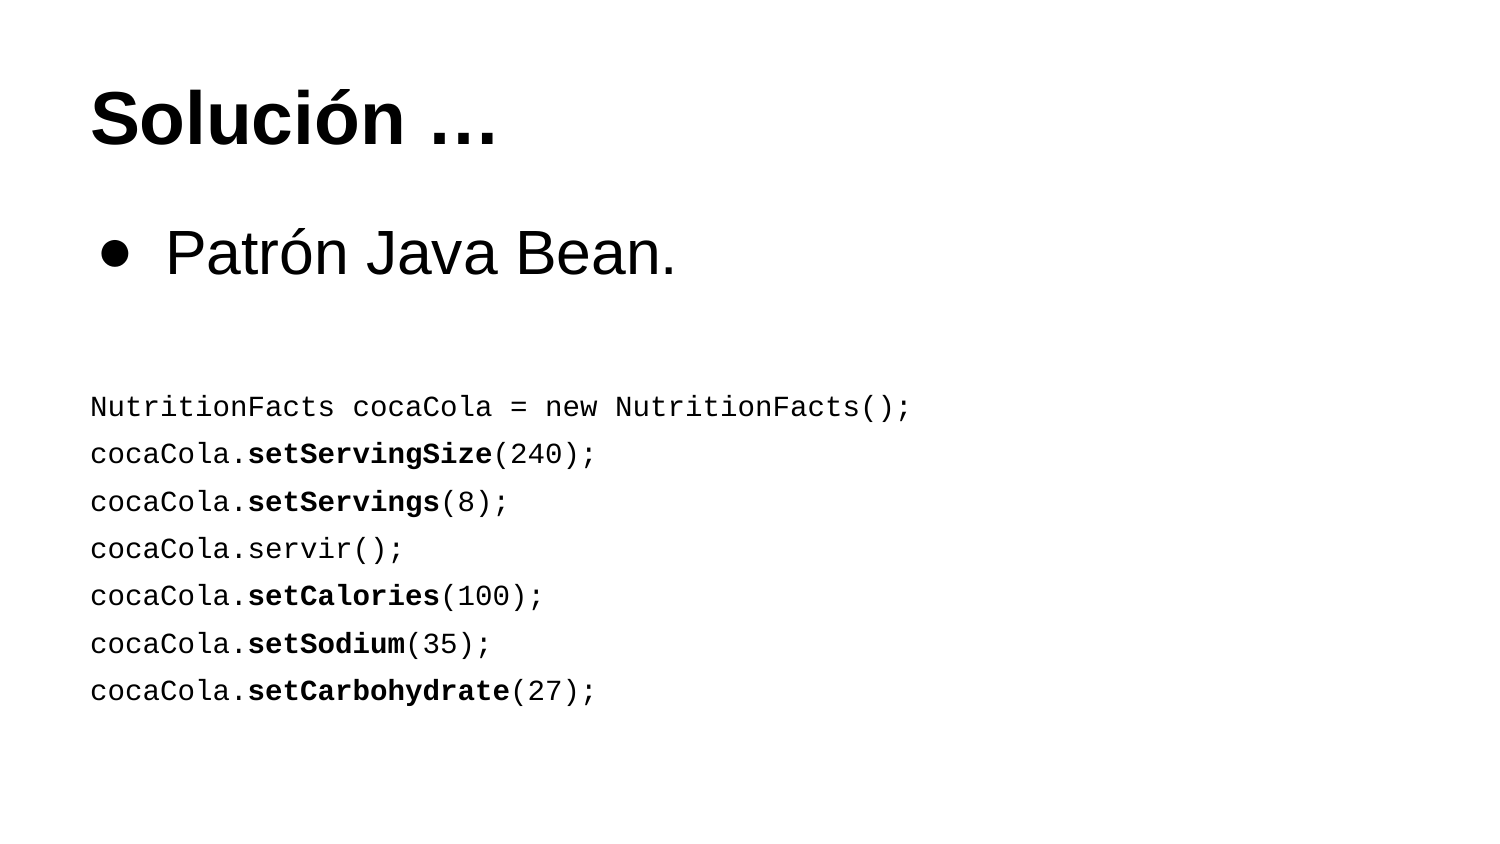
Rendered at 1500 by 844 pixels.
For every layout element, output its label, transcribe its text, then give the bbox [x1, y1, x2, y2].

title Solución … [75, 33, 1425, 175]
list Patrón Java Bean. NutritionFacts cocaCola = new NutritionFacts(); cocaCola.setServingSize(240); cocaCola.setServings(8); cocaCola.servir(); cocaCola.setCalories(100); cocaCola.setSodium(35); cocaCola.setCarbohydrate(27); [75, 196, 1425, 808]
